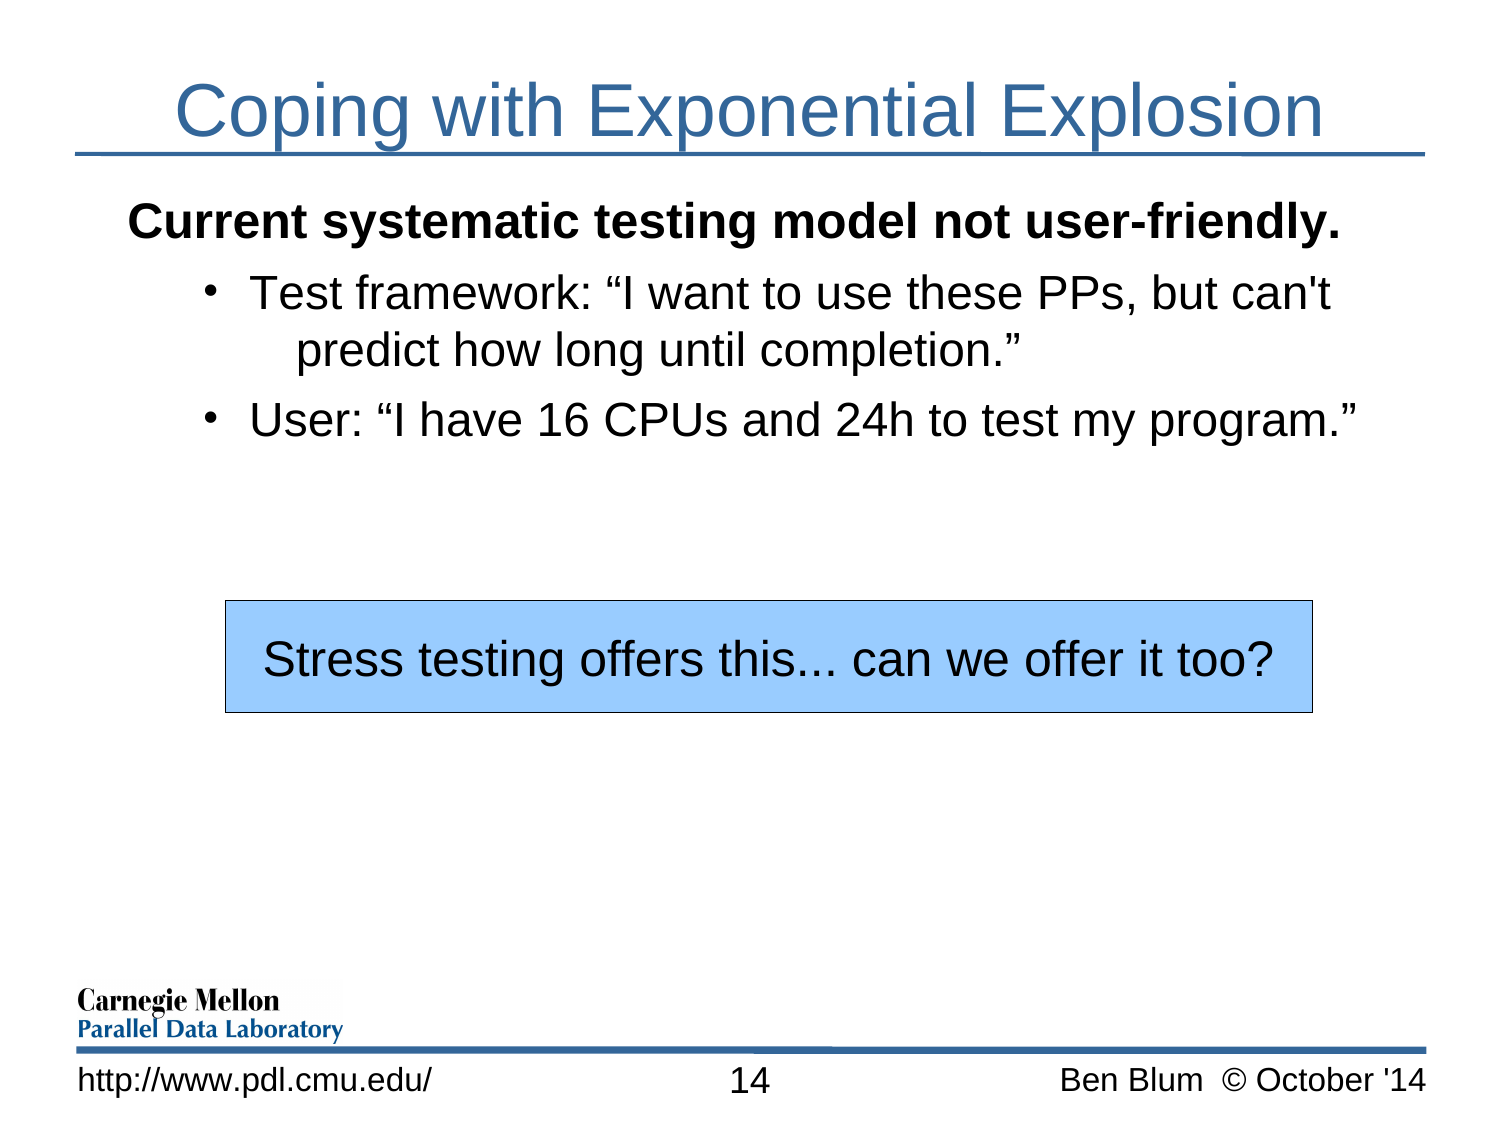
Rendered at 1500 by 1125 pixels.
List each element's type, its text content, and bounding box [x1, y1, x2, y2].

list Current systematic testing model not user-friendly. Test framework: “I want to use these PPs, but can't predict how long until completion.” User: “I have 16 CPUs and 24h to test my program.” [112, 181, 1426, 938]
picture [77, 979, 343, 1044]
text_box Stress testing offers this... can we offer it too? [225, 600, 1313, 713]
title Coping with Exponential Explosion [112, 49, 1388, 163]
